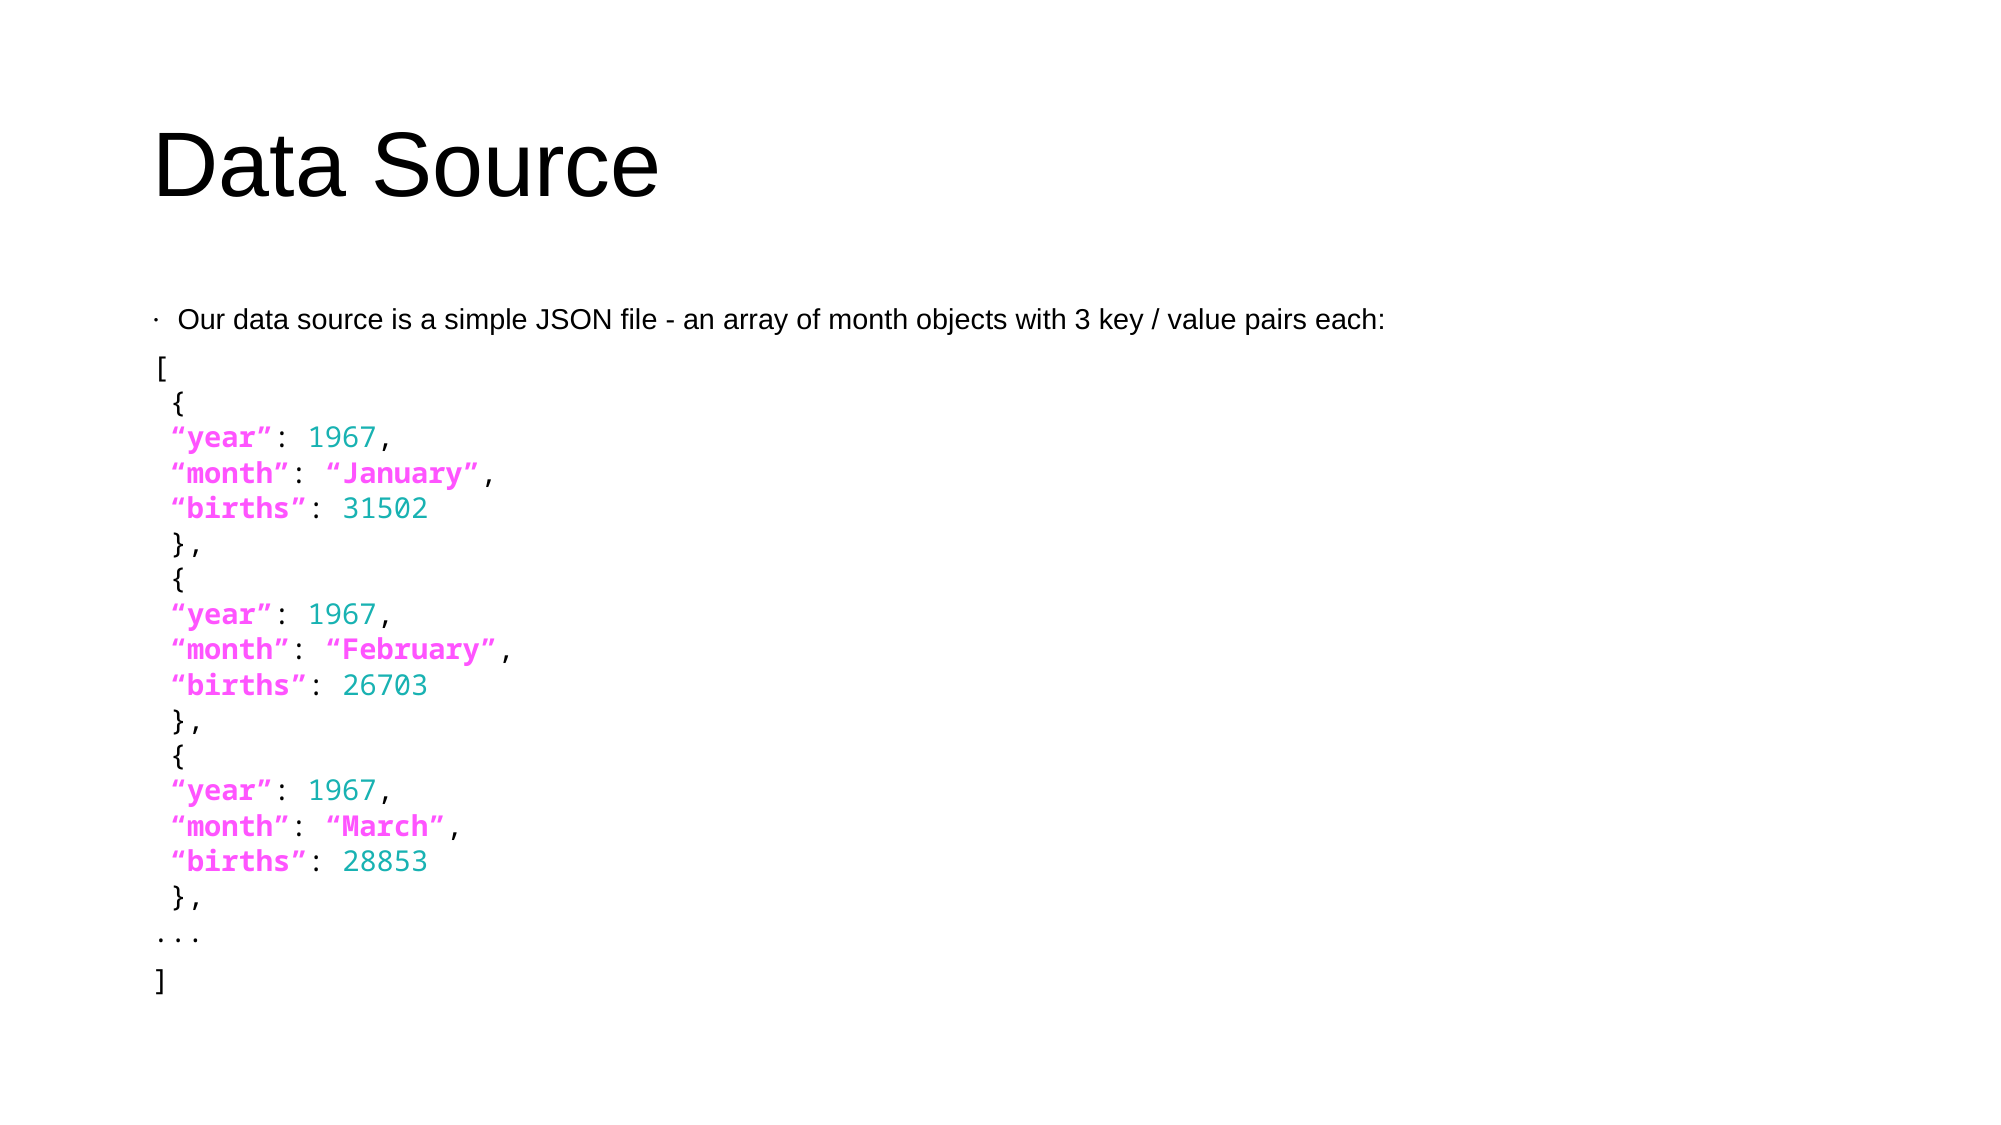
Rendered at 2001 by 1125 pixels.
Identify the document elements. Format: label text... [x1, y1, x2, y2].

list Our data source is a simple JSON file - an array of month objects with 3 key / value pairs each: [ { “year”: 1967, “month”: “January”, “births”: 31502 }, { “year”: 1967, “month”: “February”, “births”: 26703 }, { “year”: 1967, “month”: “March”, “births”: 28853 }, ... ] [137, 299, 1863, 1014]
title Data Source [137, 59, 1863, 278]
